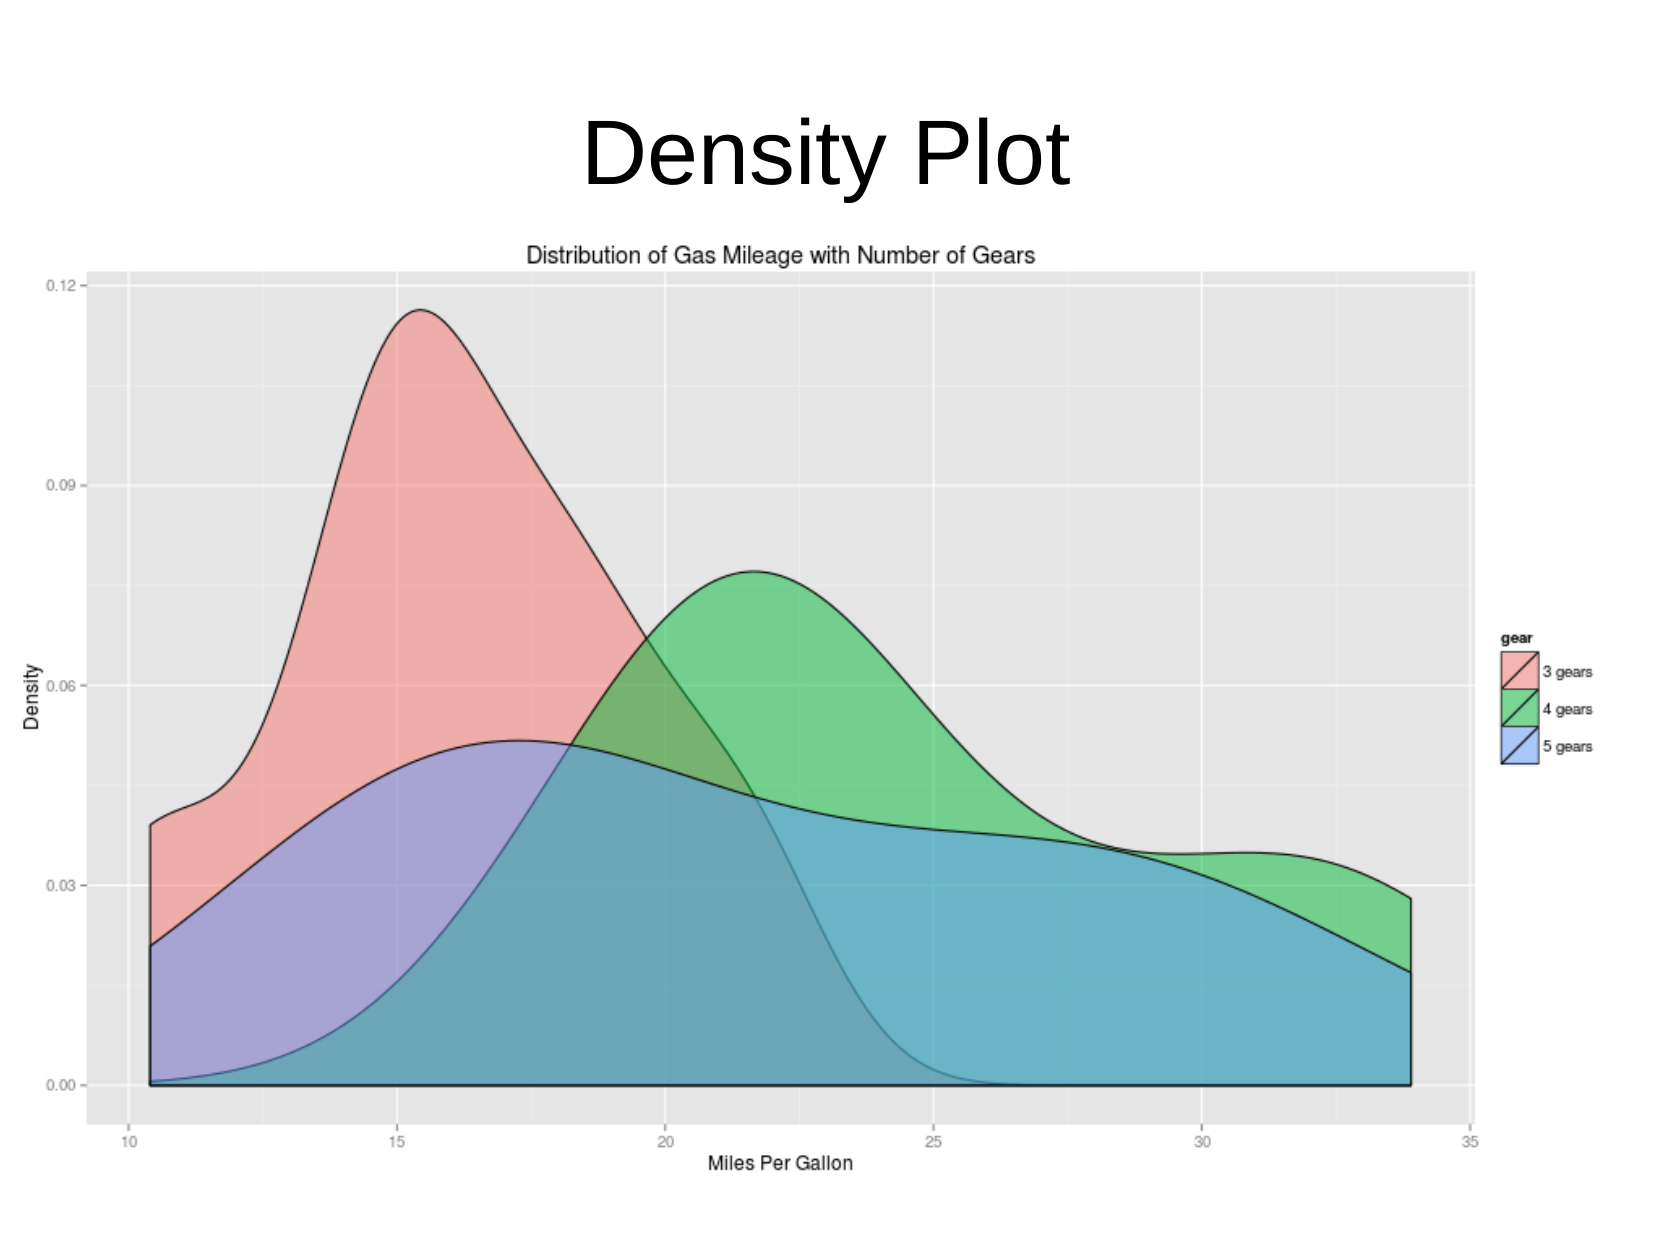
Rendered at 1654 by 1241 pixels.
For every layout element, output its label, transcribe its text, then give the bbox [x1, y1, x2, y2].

picture [1, 207, 1652, 1193]
title Density Plot [82, 49, 1571, 207]
